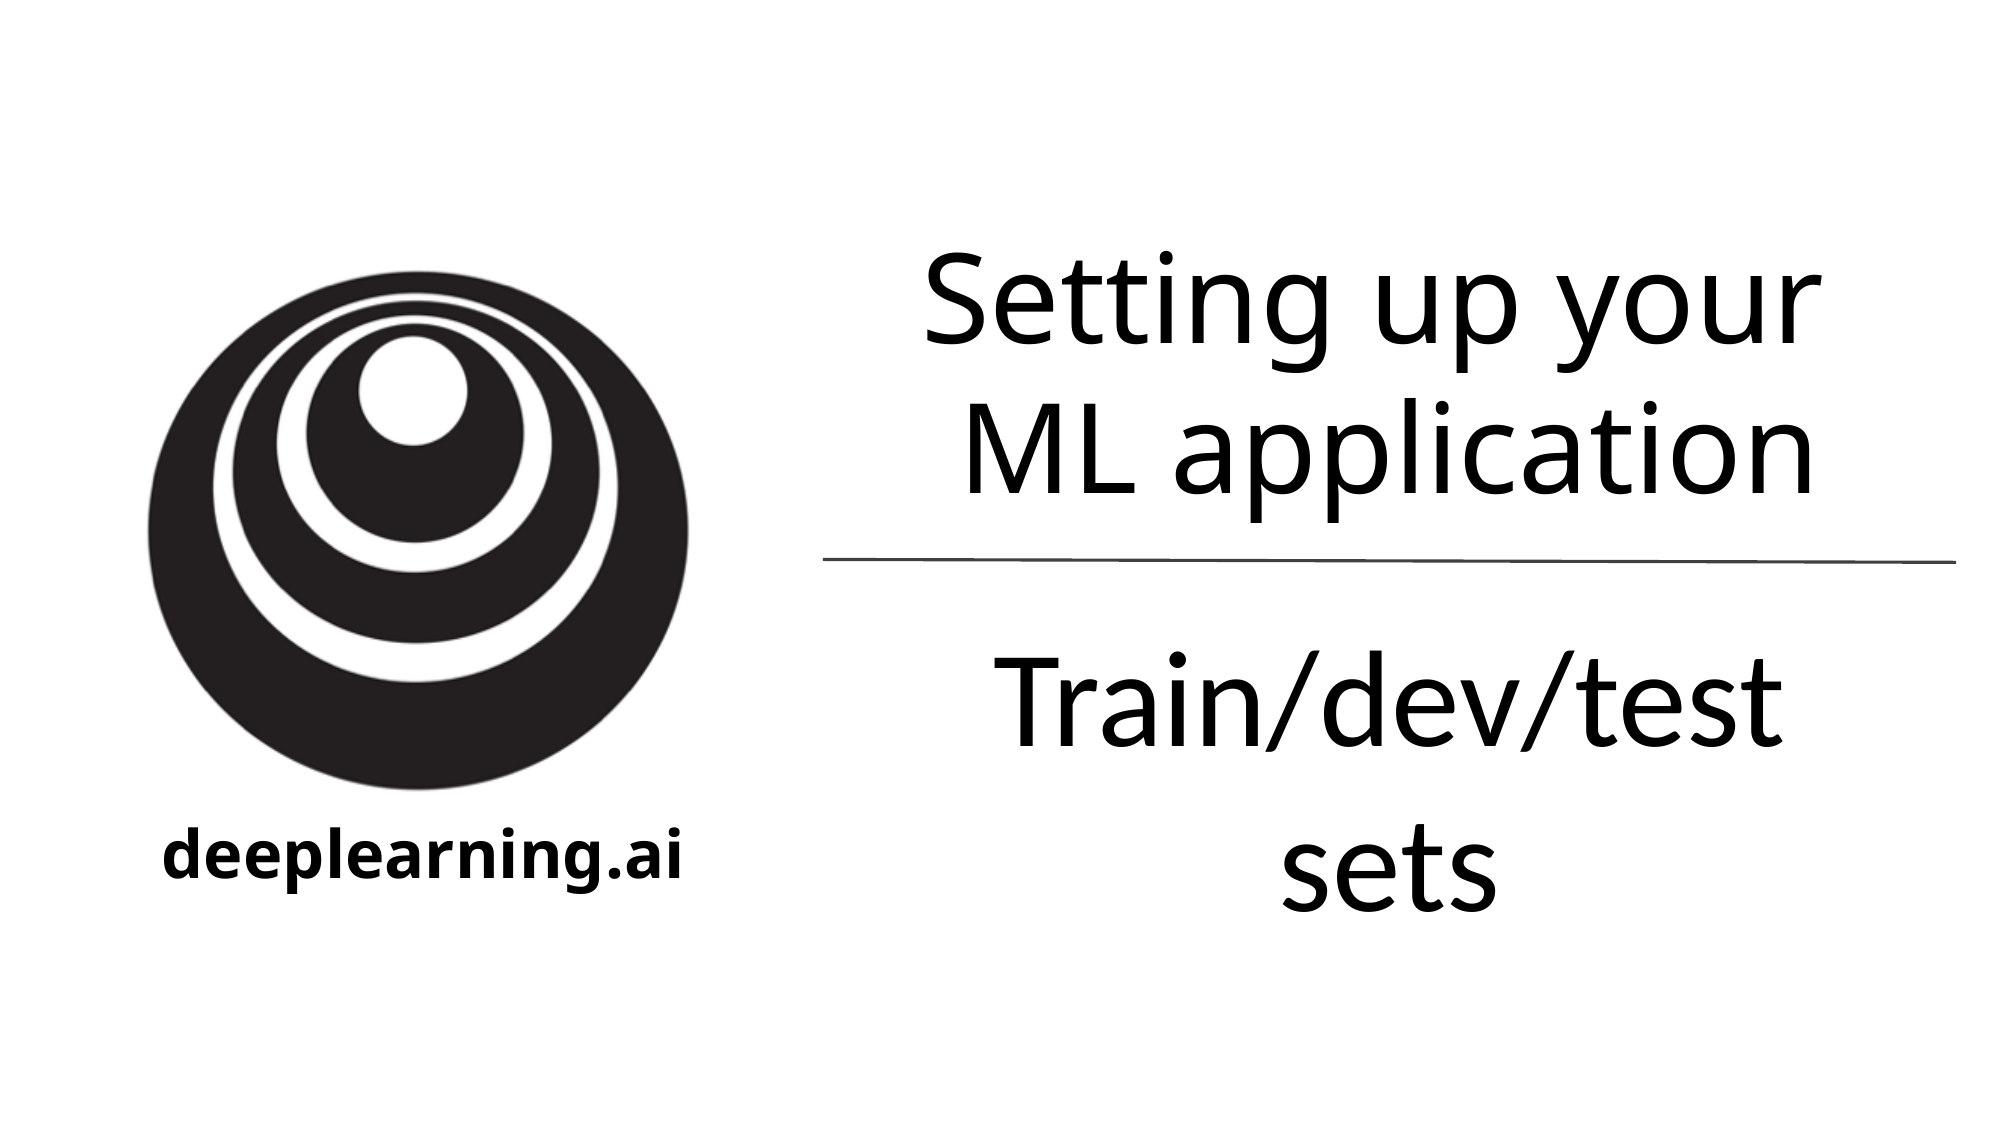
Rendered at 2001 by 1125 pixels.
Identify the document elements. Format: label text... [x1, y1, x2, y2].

text_box deeplearning.ai [56, 768, 790, 901]
text_box Train/dev/test sets [822, 601, 1957, 946]
title Setting up your ML application [884, 209, 1895, 527]
picture [108, 234, 739, 768]
